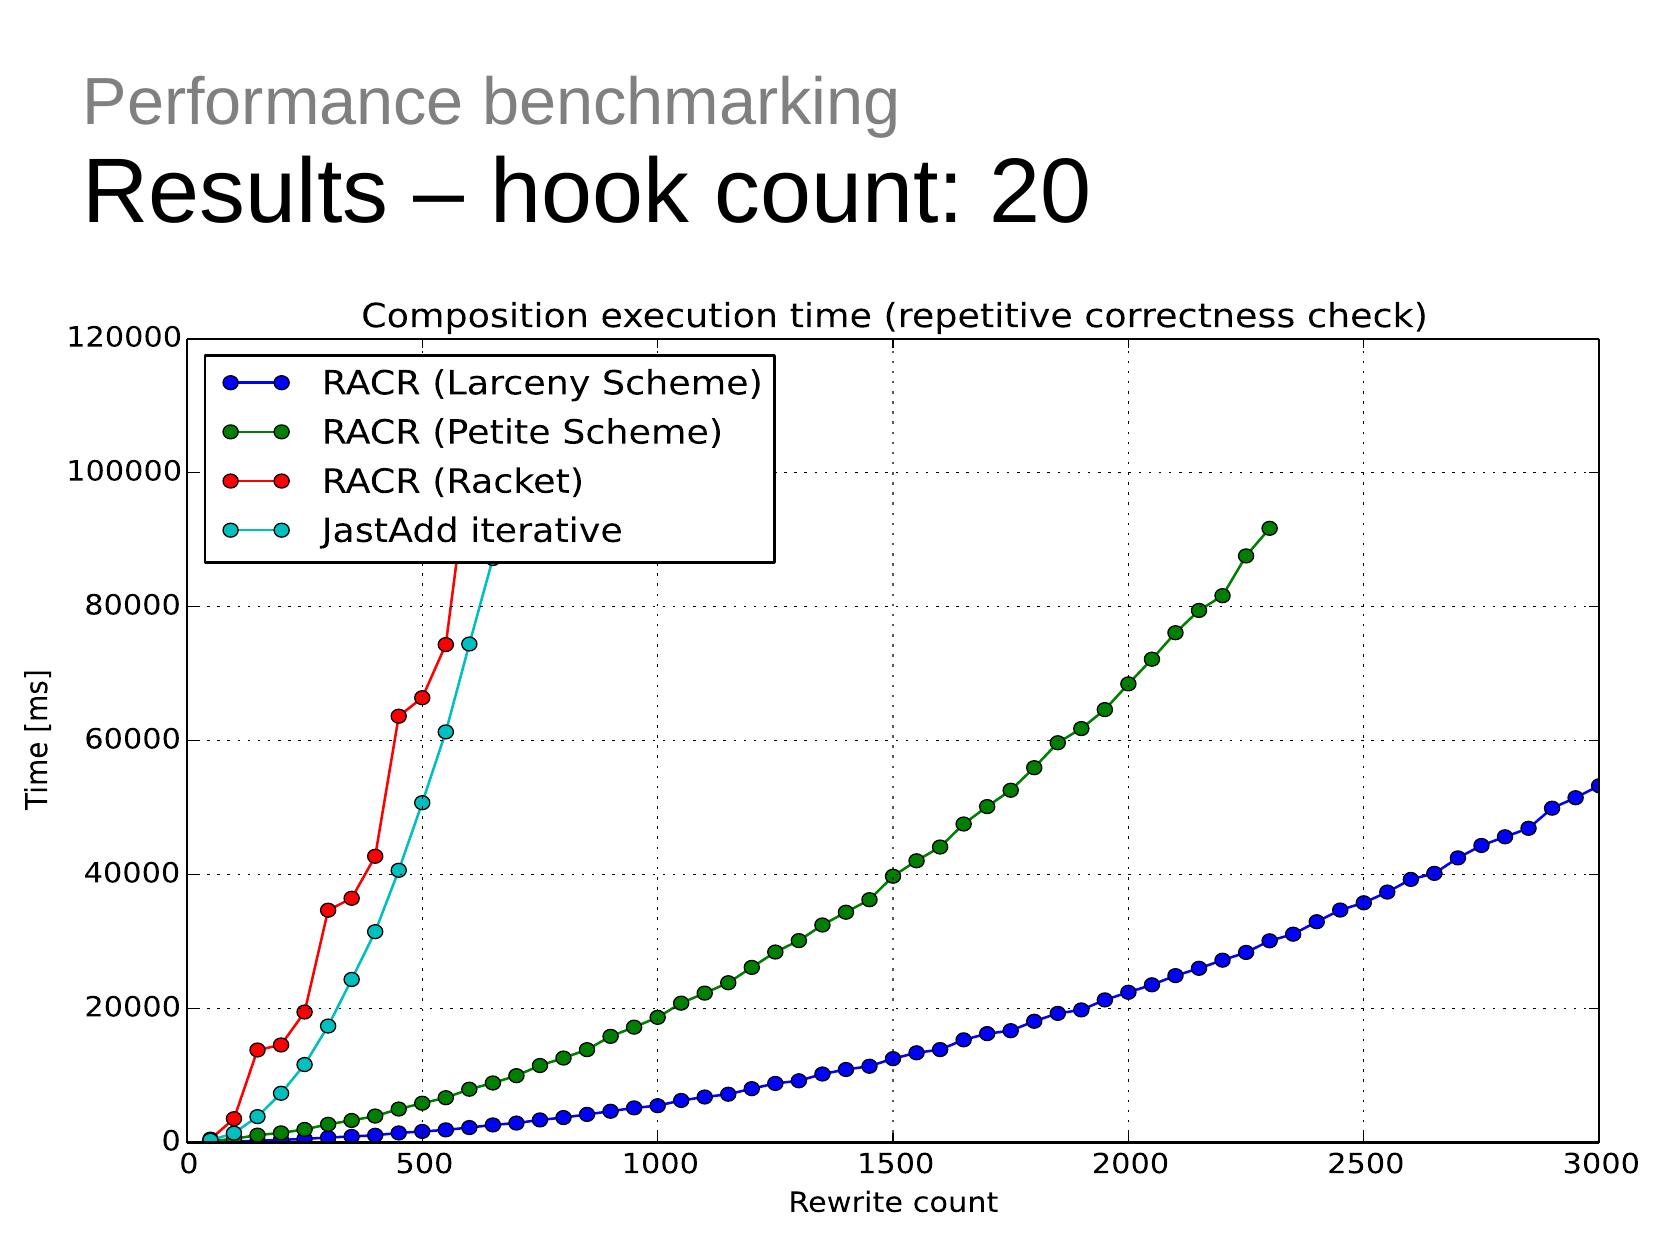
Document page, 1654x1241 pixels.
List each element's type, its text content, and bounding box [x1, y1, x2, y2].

title Performance benchmarking Results – hook count: 20 [82, 49, 1571, 257]
picture [5, 285, 1654, 1235]
